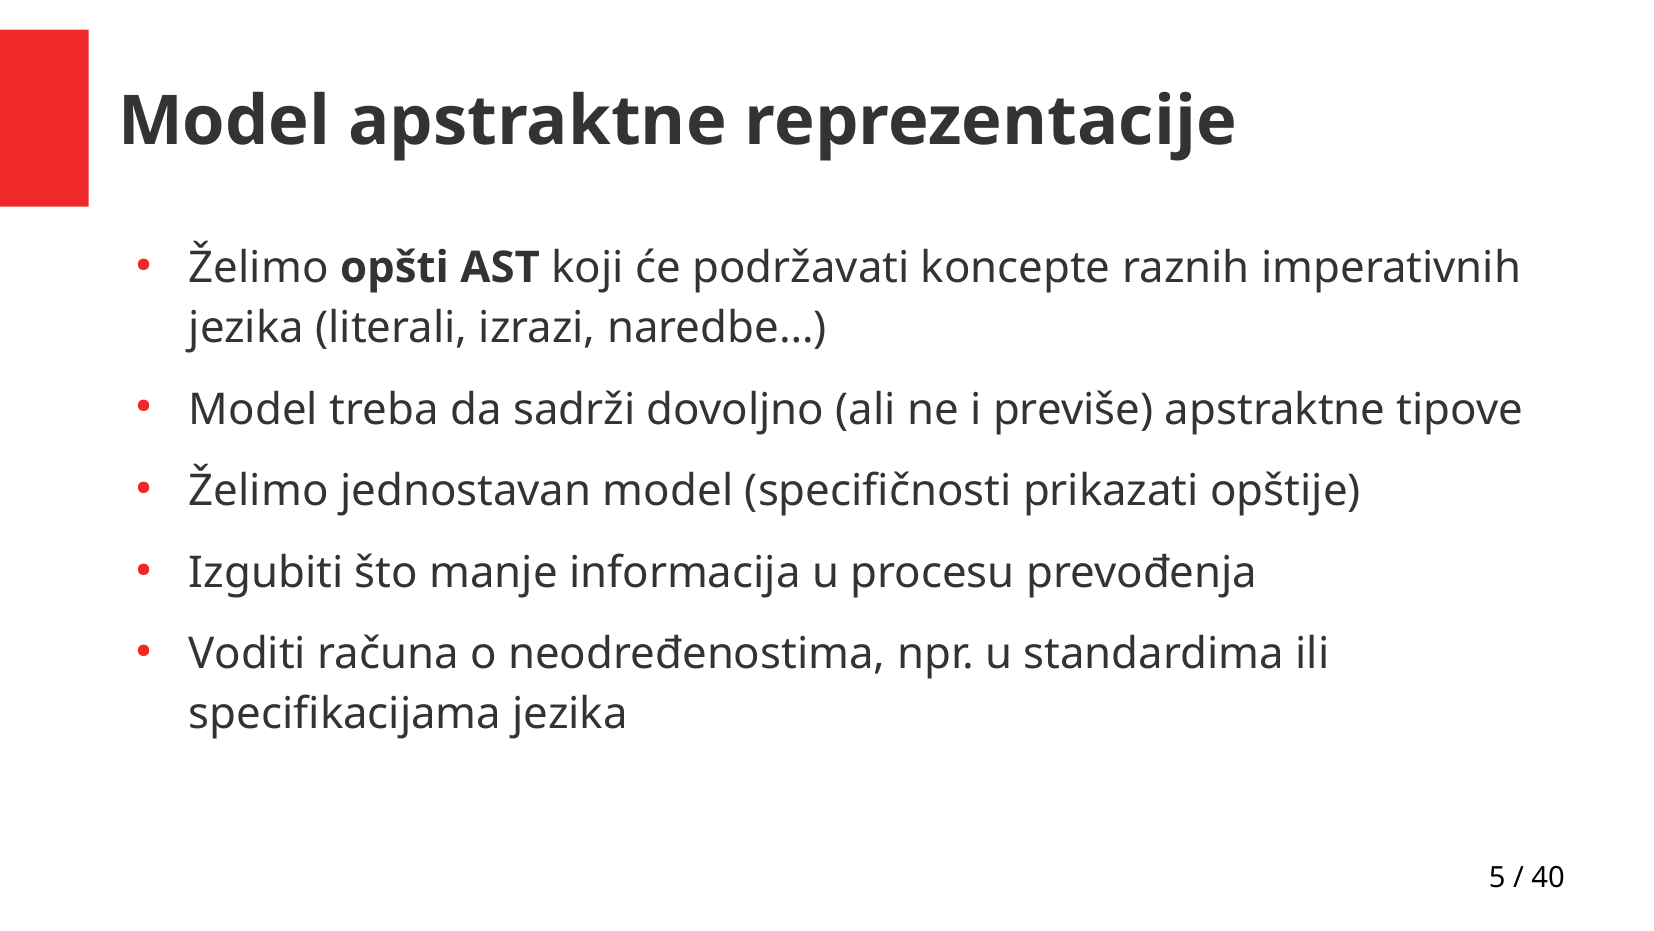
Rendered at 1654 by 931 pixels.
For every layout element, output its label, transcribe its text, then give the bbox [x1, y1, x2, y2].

title Model apstraktne reprezentacije [118, 29, 1595, 207]
list Želimo opšti AST koji će podržavati koncepte raznih imperativnih jezika (literali, izrazi, naredbe…) Model treba da sadrži dovoljno (ali ne i previše) apstraktne tipove Želimo jednostavan model (specifičnosti prikazati opštije) Izgubiti što manje informacija u procesu prevođenja Voditi računa o neodređenostima, npr. u standardima ili specifikacijama jezika [118, 236, 1595, 798]
